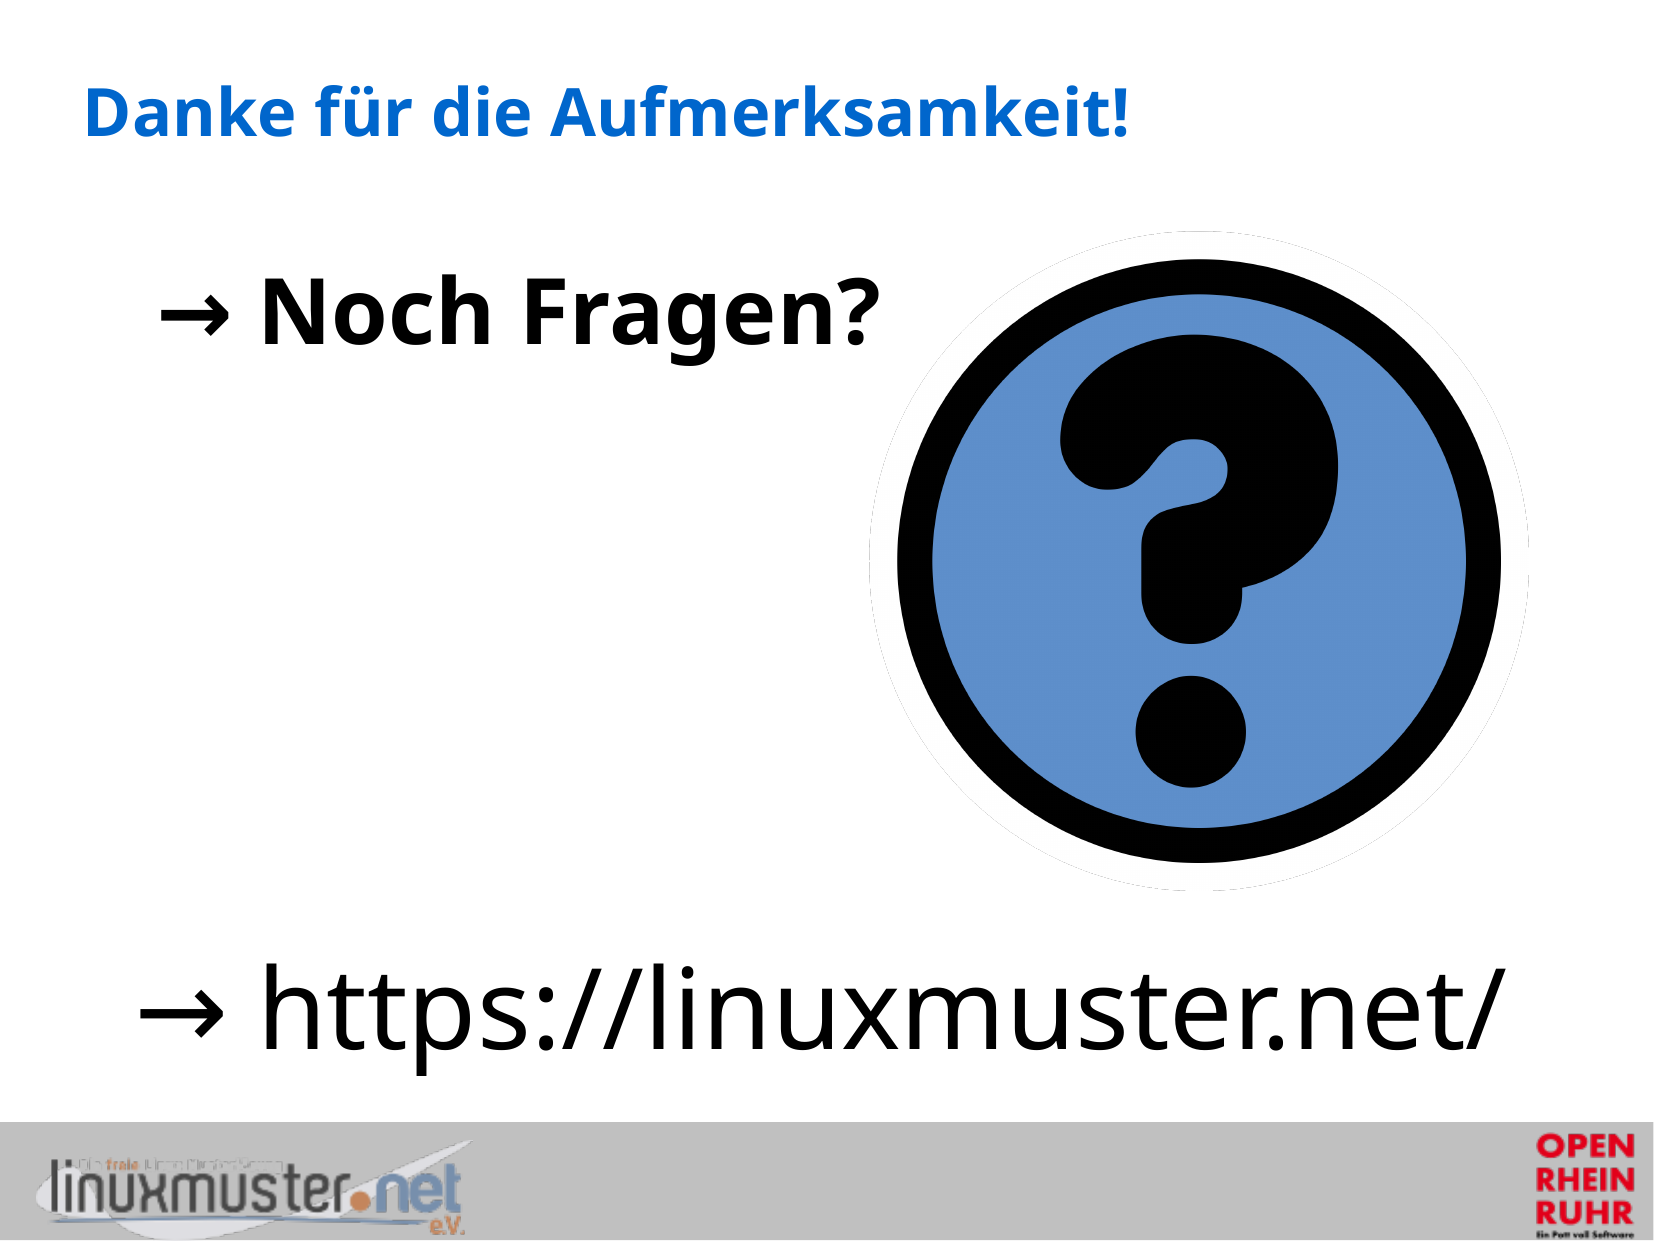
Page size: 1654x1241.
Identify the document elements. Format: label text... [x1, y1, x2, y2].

picture [862, 224, 1536, 898]
title Danke für die Aufmerksamkeit! → Noch Fragen? [82, 91, 1571, 345]
picture [1535, 1131, 1636, 1241]
text_box → https://linuxmuster.net/ [119, 921, 1501, 1063]
picture [36, 1140, 473, 1241]
